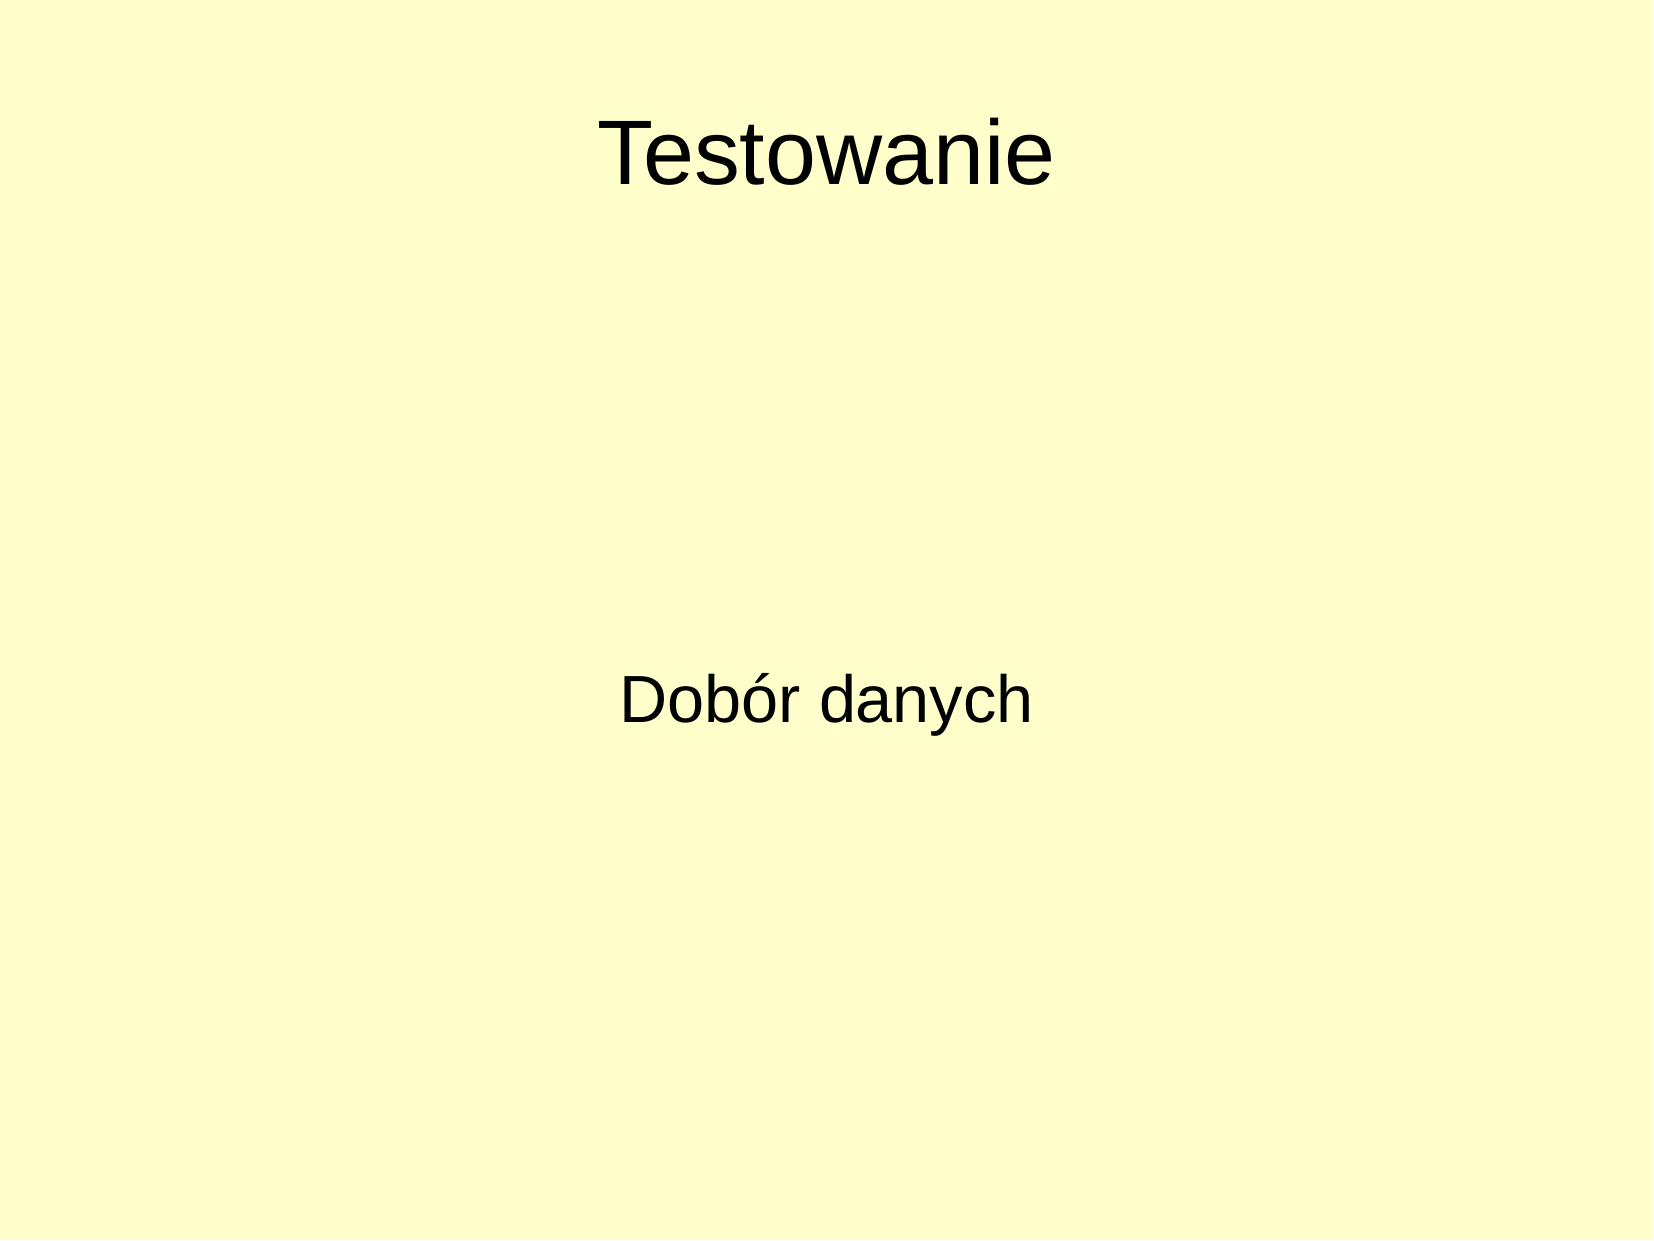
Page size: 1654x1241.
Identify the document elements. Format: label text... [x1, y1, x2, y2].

title Testowanie [82, 49, 1571, 257]
subtitle Dobór danych [82, 290, 1571, 1109]
